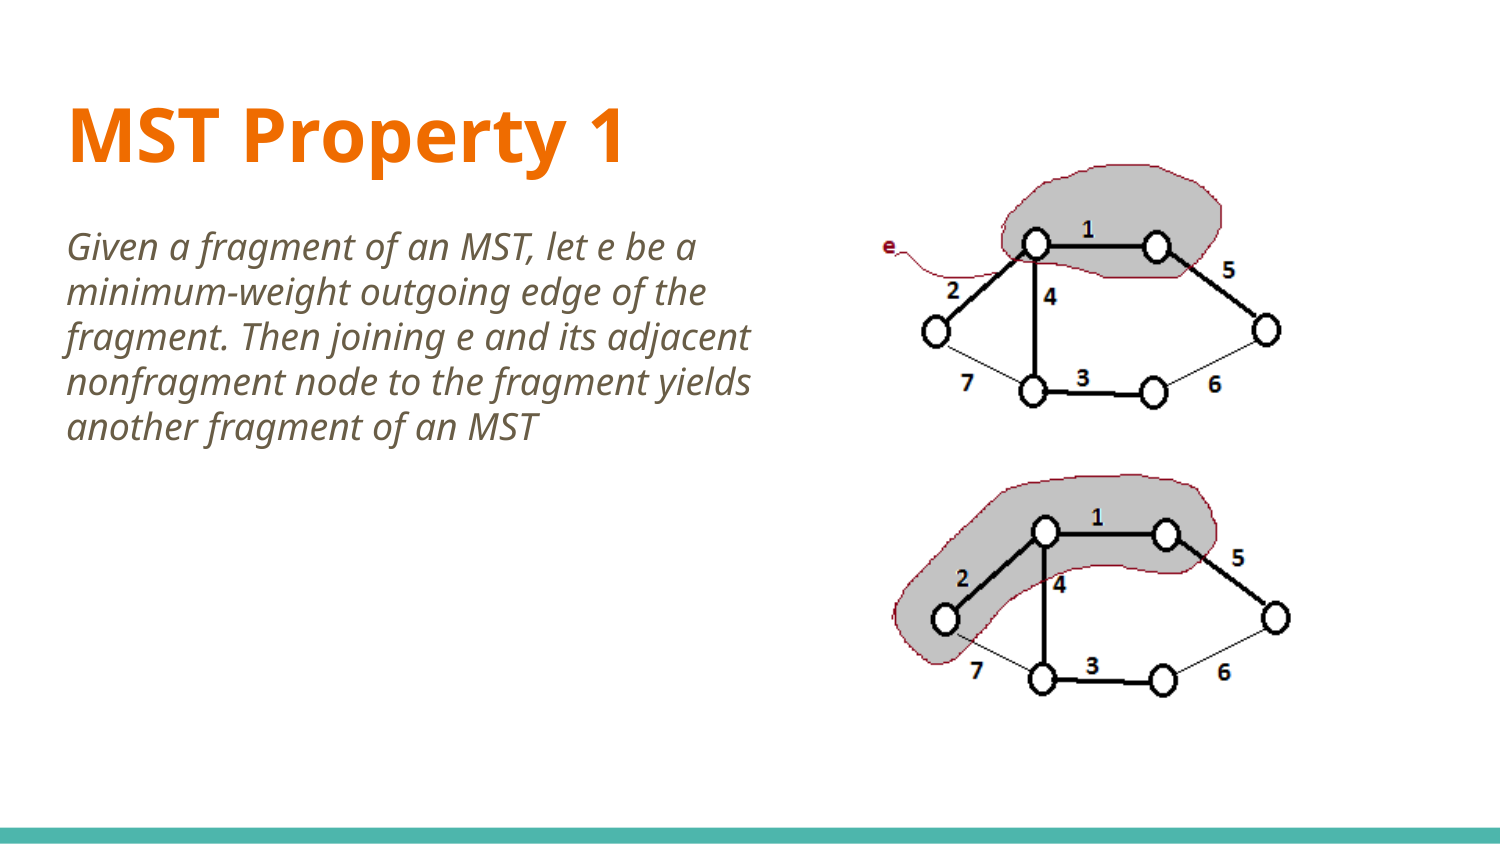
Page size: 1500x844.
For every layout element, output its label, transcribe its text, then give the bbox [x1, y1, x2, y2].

picture [859, 141, 1352, 734]
list Given a fragment of an MST, let e be a minimum-weight outgoing edge of the fragment. Then joining e and its adjacent nonfragment node to the fragment yields another fragment of an MST [51, 207, 783, 750]
title MST Property 1 [51, 72, 1449, 189]
